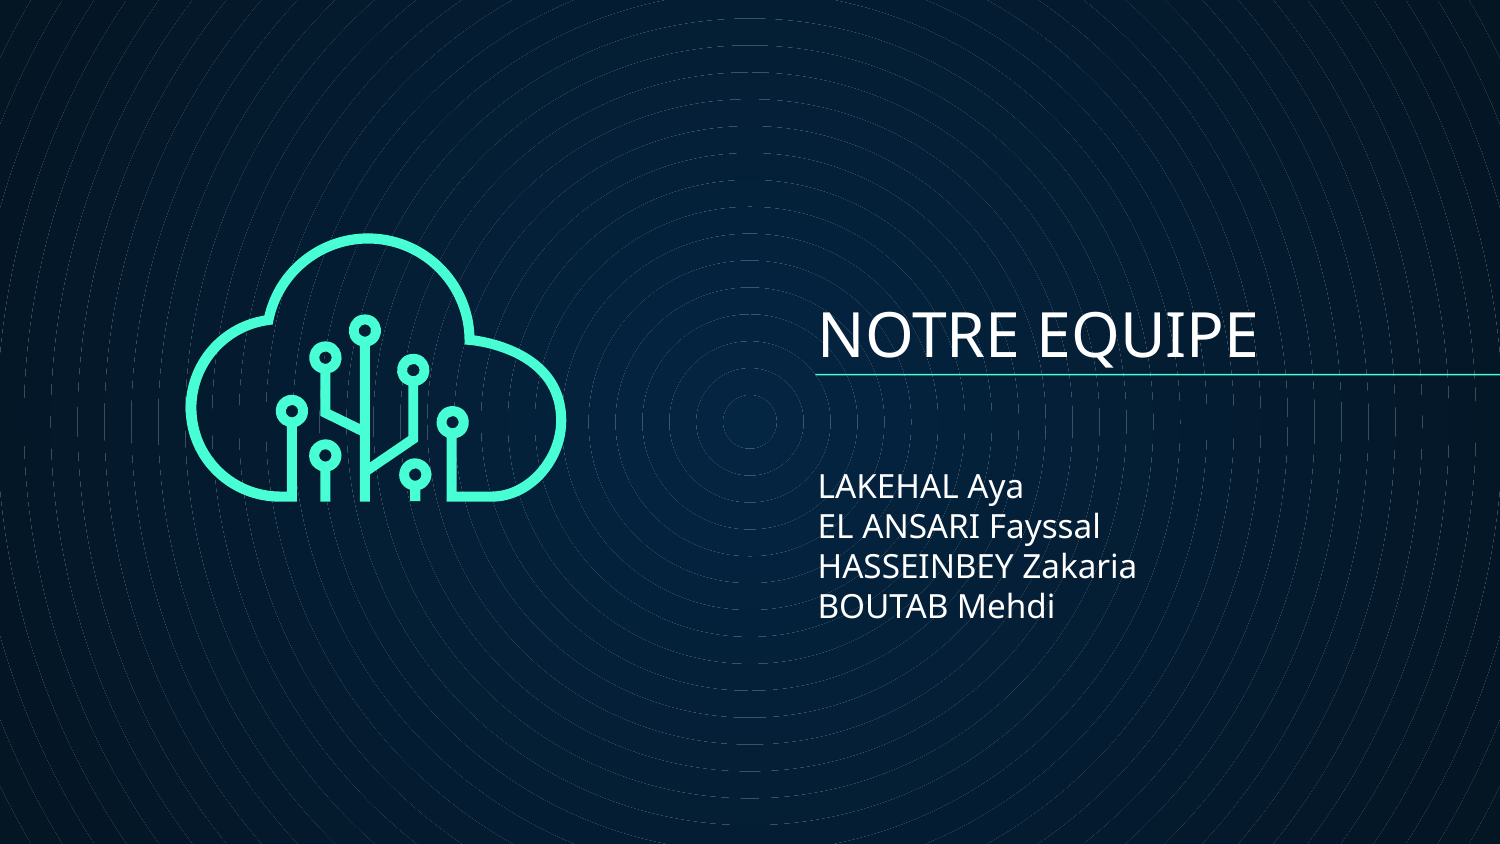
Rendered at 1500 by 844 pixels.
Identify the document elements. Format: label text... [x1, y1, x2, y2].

text_box [399, 458, 432, 502]
subtitle LAKEHAL Aya EL ANSARI Fayssal HASSEINBEY Zakaria BOUTAB Mehdi [802, 450, 1370, 684]
text_box [309, 439, 342, 502]
title [171, 523, 577, 624]
text_box [185, 233, 567, 502]
text_box [309, 314, 430, 502]
title NOTRE EQUIPE [802, 285, 1382, 385]
